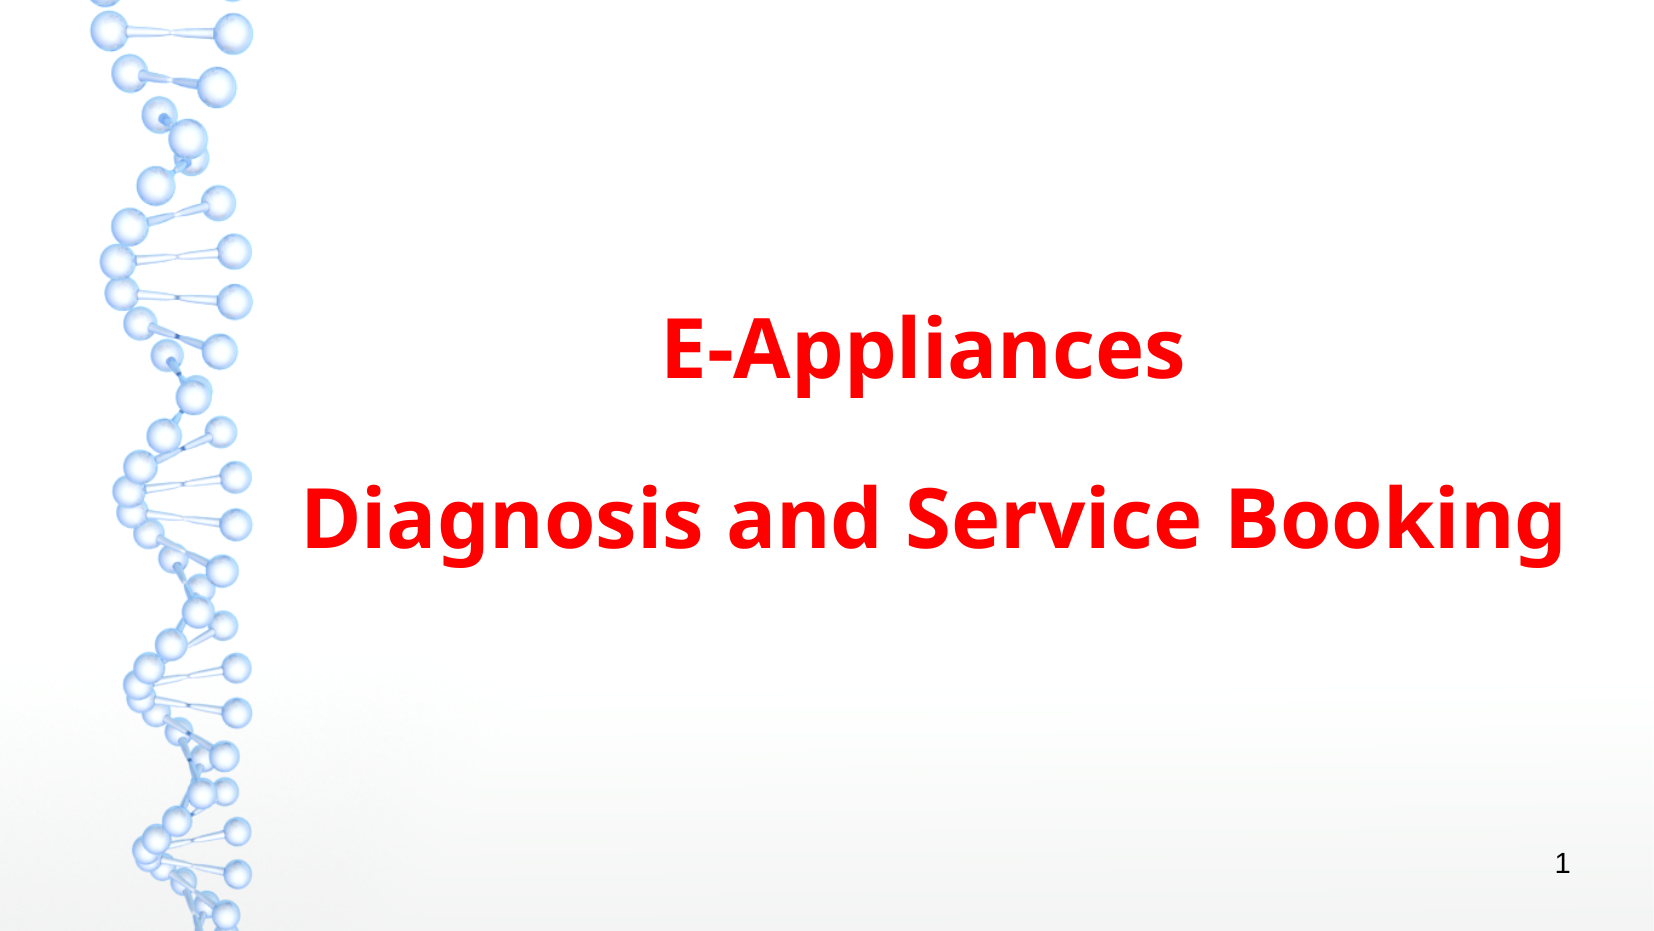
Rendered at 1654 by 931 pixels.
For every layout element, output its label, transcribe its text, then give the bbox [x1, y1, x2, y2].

title E-Appliances Diagnosis and Service Booking [270, 278, 1599, 529]
picture [0, 0, 1654, 931]
